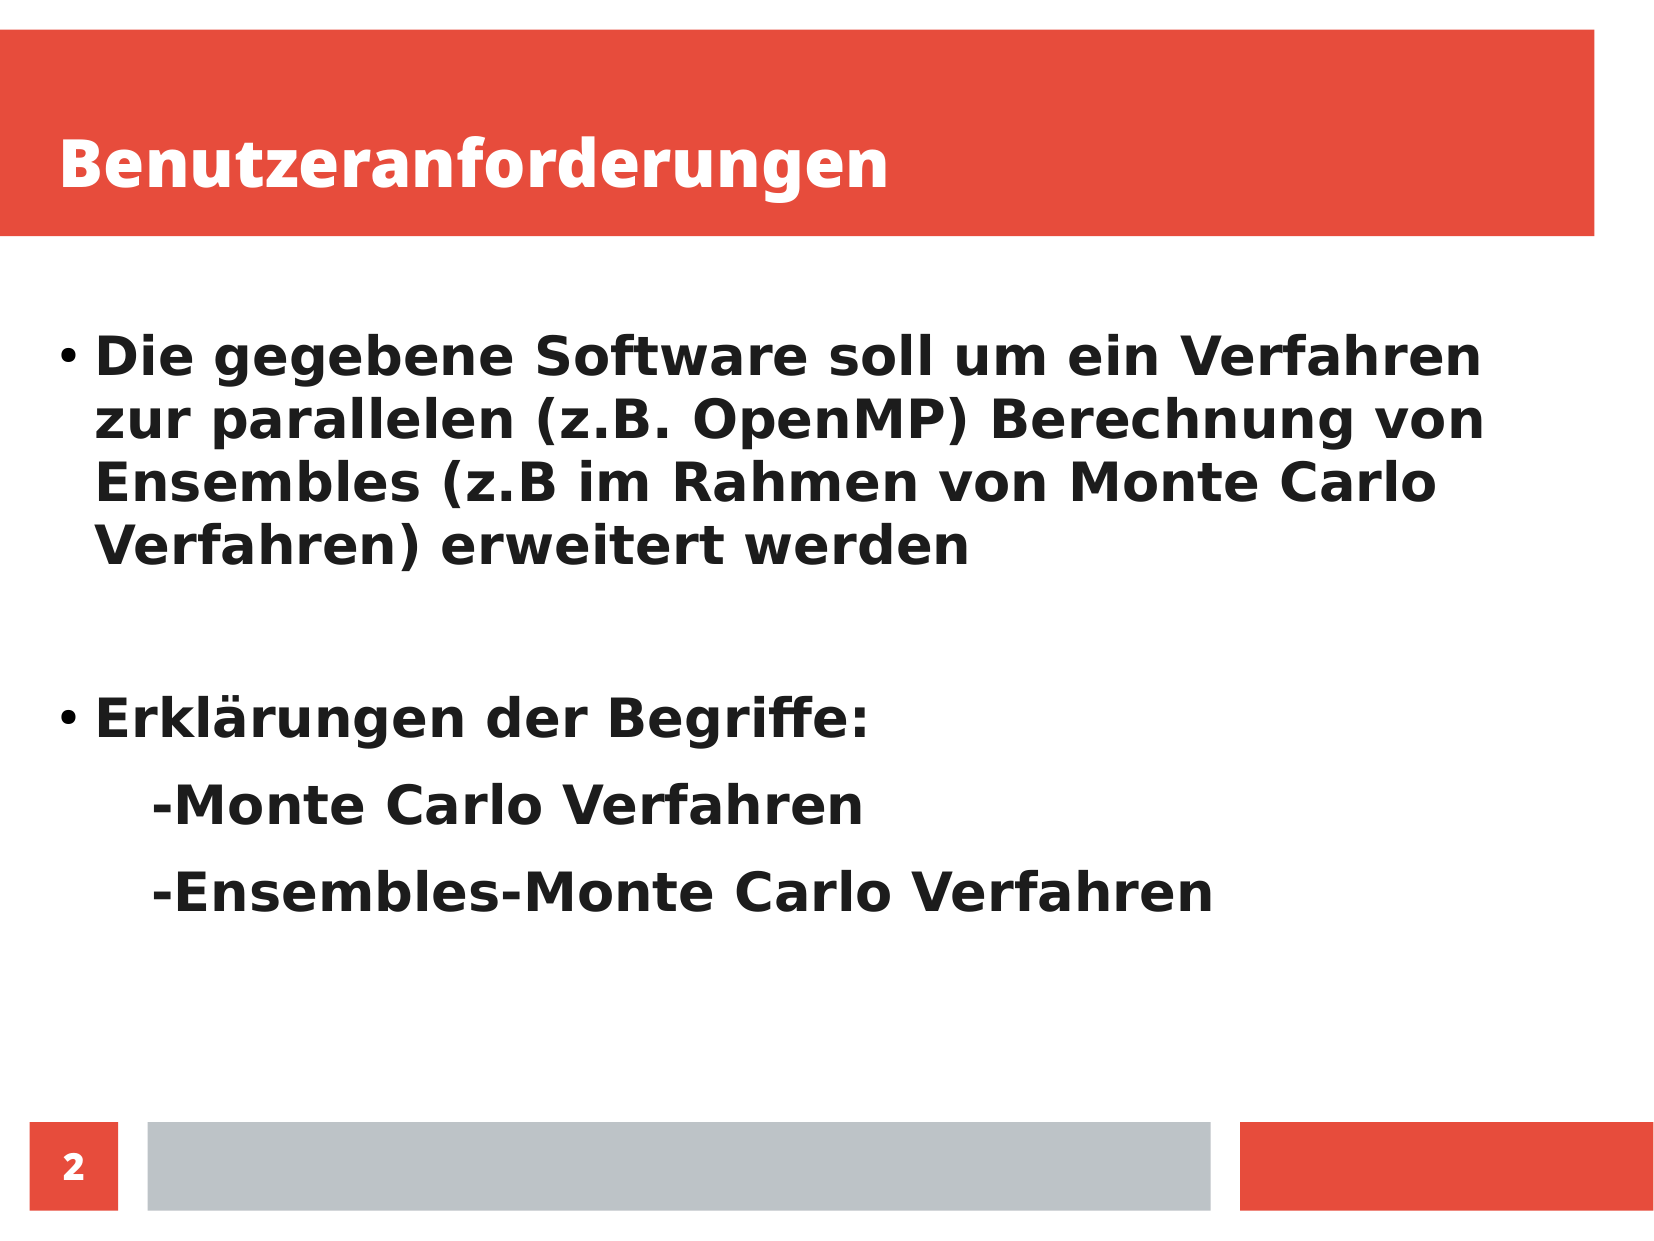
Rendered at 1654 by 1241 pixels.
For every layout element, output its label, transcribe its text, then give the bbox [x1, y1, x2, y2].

title Benutzeranforderungen [59, 59, 1595, 207]
list Die gegebene Software soll um ein Verfahren zur parallelen (z.B. OpenMP) Berechnung von Ensembles (z.B im Rahmen von Monte Carlo Verfahren) erweitert werden Erklӓrungen der Begriffe: -Monte Carlo Verfahren -Ensembles-Monte Carlo Verfahren [59, 324, 1565, 1093]
